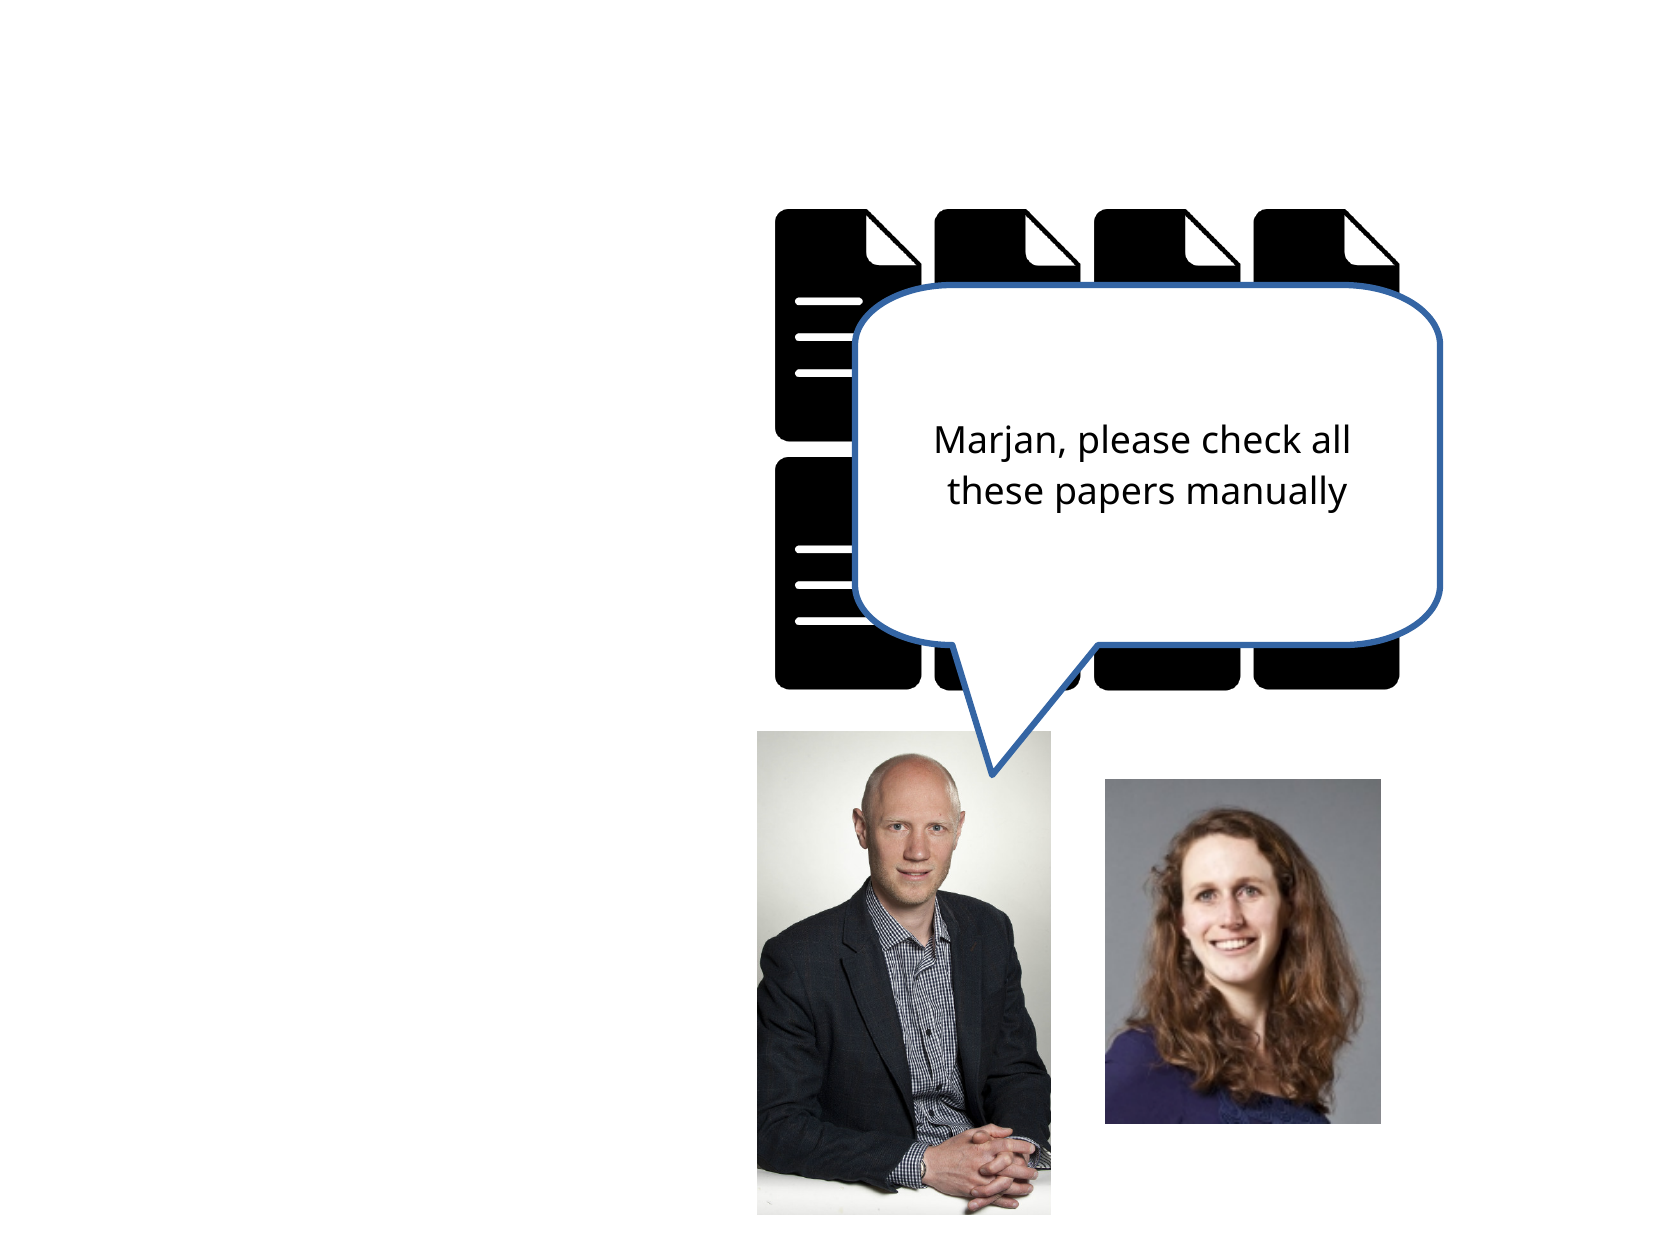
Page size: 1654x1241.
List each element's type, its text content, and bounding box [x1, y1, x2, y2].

text_box Marjan, please check all these papers manually [855, 285, 1441, 776]
picture [1055, 629, 1411, 699]
picture [751, 196, 1411, 699]
picture [1105, 779, 1381, 1124]
picture [757, 731, 1051, 1216]
